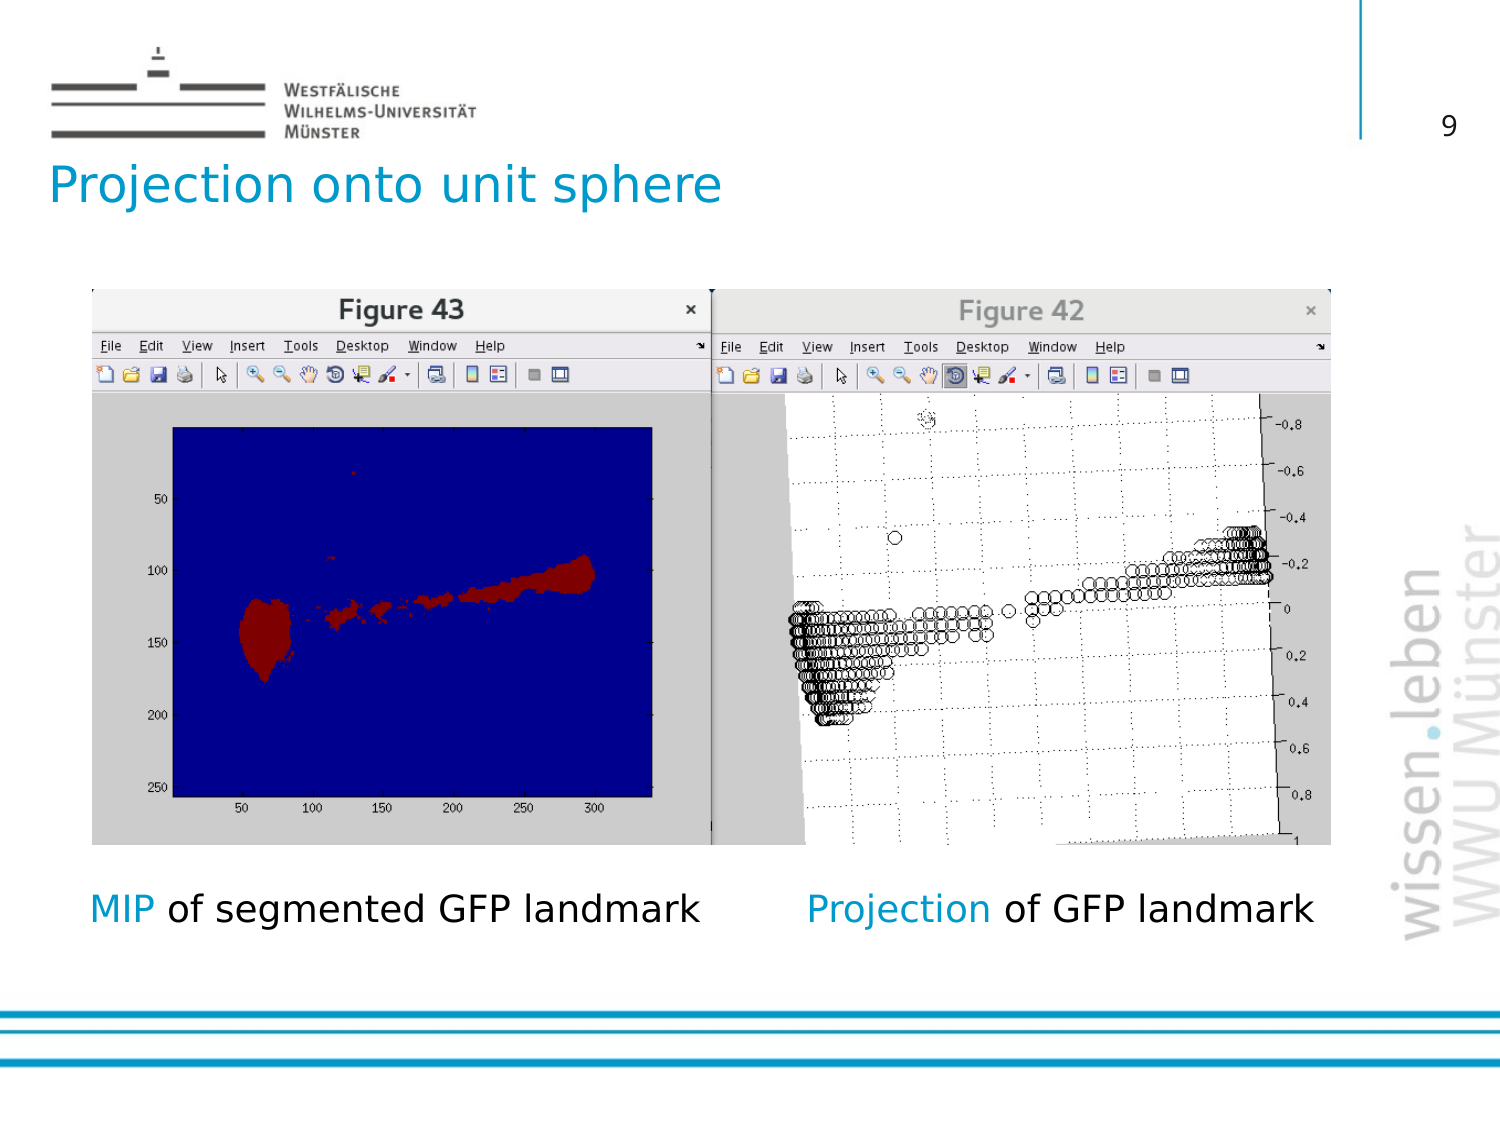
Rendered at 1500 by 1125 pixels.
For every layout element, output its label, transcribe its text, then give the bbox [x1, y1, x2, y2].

picture [0, 1018, 1500, 1059]
slide_number <Foliennummer> [1374, 100, 1473, 162]
text_box Projection of GFP landmark [717, 879, 1406, 982]
title Projection onto unit sphere [33, 140, 1346, 220]
picture [0, 0, 1500, 1011]
list [32, 219, 1375, 988]
picture [0, 1067, 1500, 1125]
